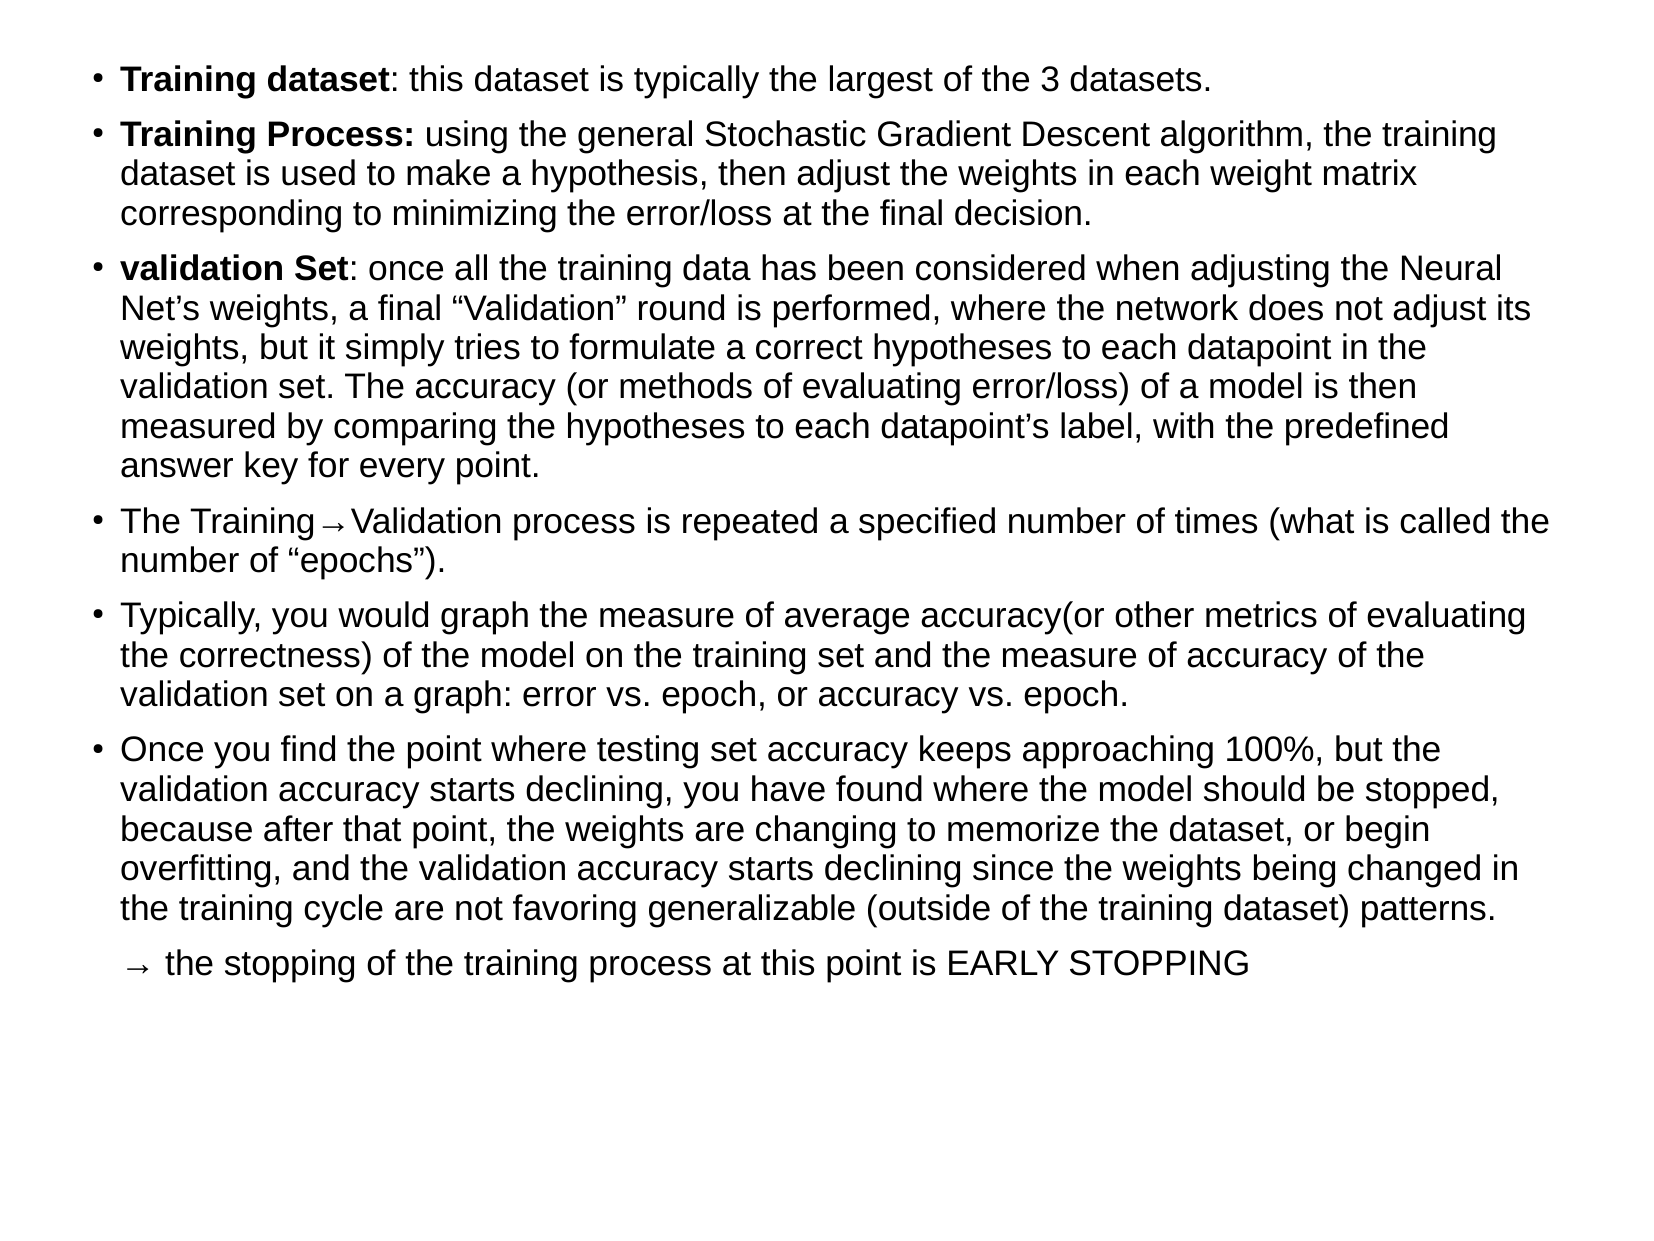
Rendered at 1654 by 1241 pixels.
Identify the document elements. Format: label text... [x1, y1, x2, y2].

list Training dataset: this dataset is typically the largest of the 3 datasets. Training Process: using the general Stochastic Gradient Descent algorithm, the training dataset is used to make a hypothesis, then adjust the weights in each weight matrix corresponding to minimizing the error/loss at the final decision. validation Set: once all the training data has been considered when adjusting the Neural Net’s weights, a final “Validation” round is performed, where the network does not adjust its weights, but it simply tries to formulate a correct hypotheses to each datapoint in the validation set. The accuracy (or methods of evaluating error/loss) of a model is then measured by comparing the hypotheses to each datapoint’s label, with the predefined answer key for every point. The Training→Validation process is repeated a specified number of times (what is called the number of “epochs”). Typically, you would graph the measure of average accuracy(or other metrics of evaluating the correctness) of the model on the training set and the measure of accuracy of the validation set on a graph: error vs. epoch, or accuracy vs. epoch. Once you find the point where testing set accuracy keeps approaching 100%, but the validation accuracy starts declining, you have found where the model should be stopped, because after that point, the weights are changing to memorize the dataset, or begin overfitting, and the validation accuracy starts declining since the weights being changed in the training cycle are not favoring generalizable (outside of the training dataset) patterns. → the stopping of the training process at this point is EARLY STOPPING [82, 59, 1571, 1010]
